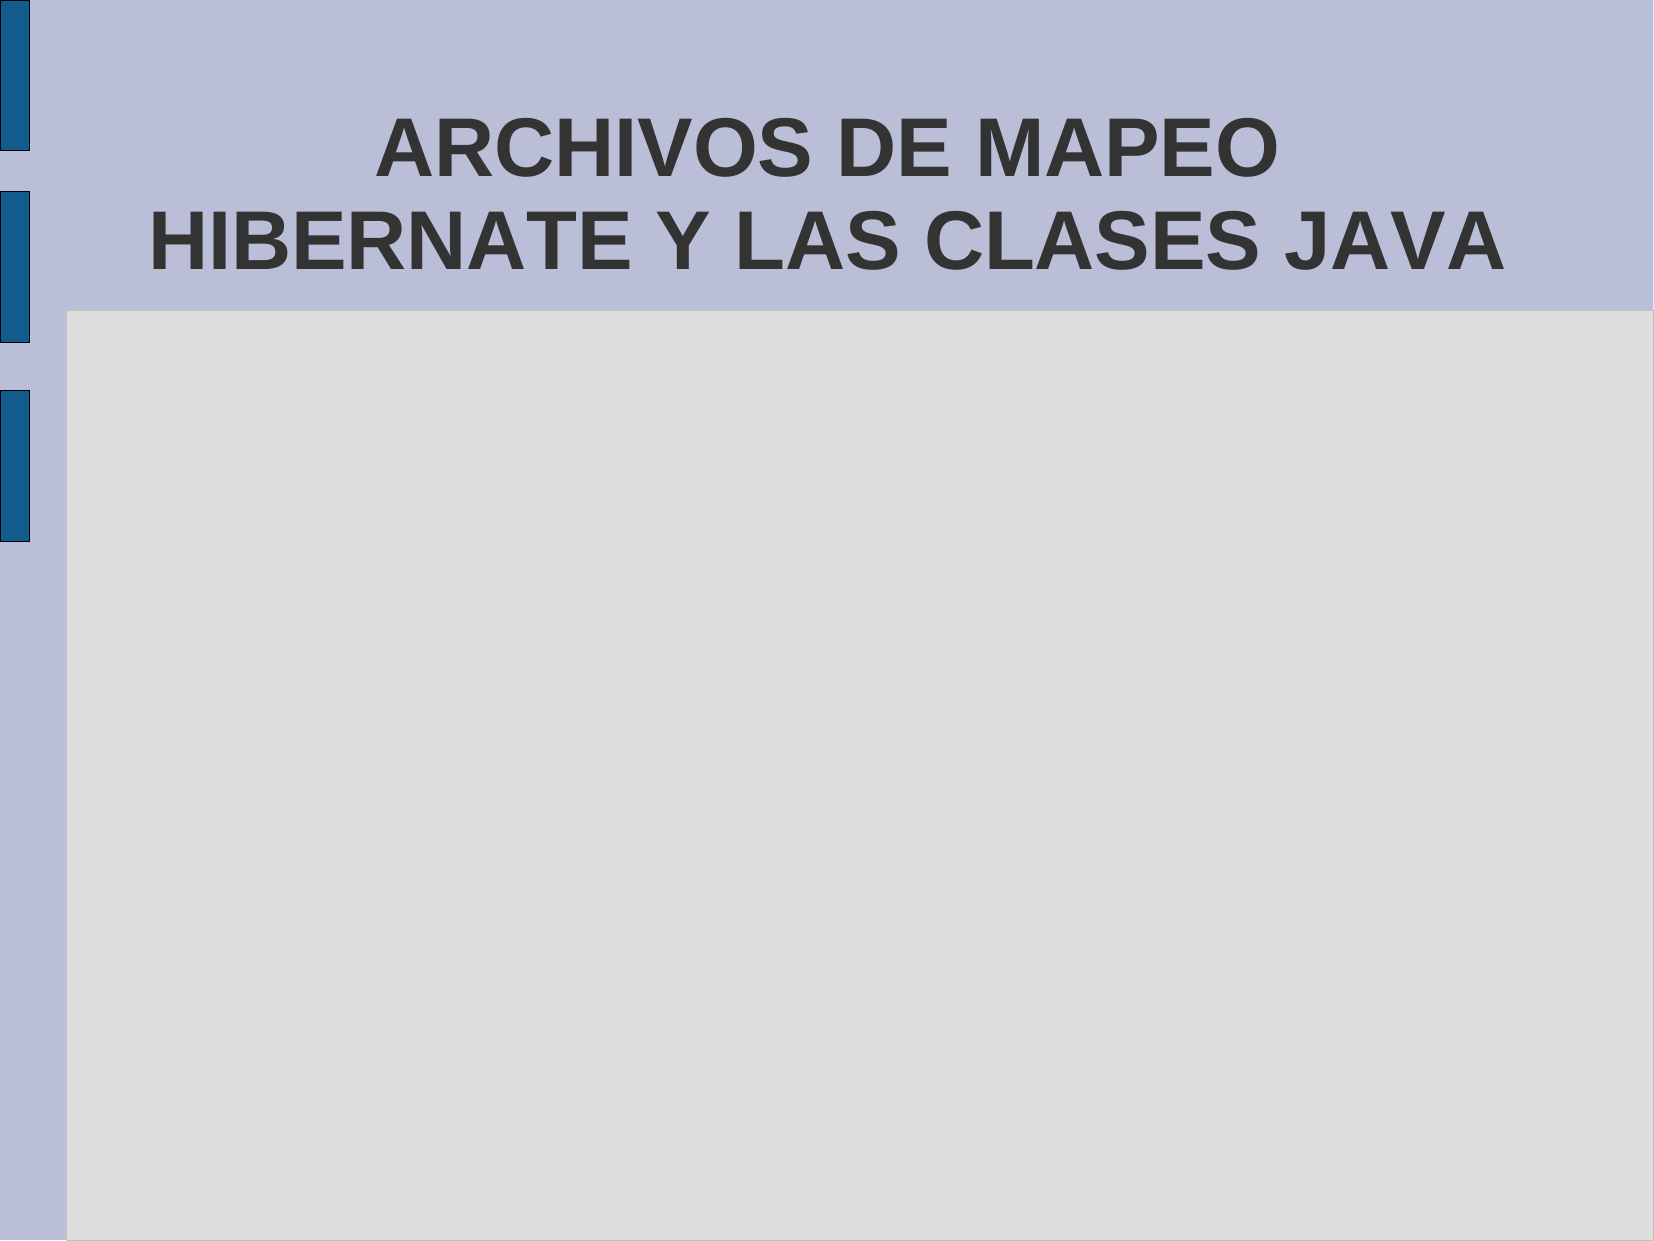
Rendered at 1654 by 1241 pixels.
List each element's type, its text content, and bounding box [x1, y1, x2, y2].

title ARCHIVOS DE MAPEO HIBERNATE Y LAS CLASES JAVA [121, 98, 1534, 291]
